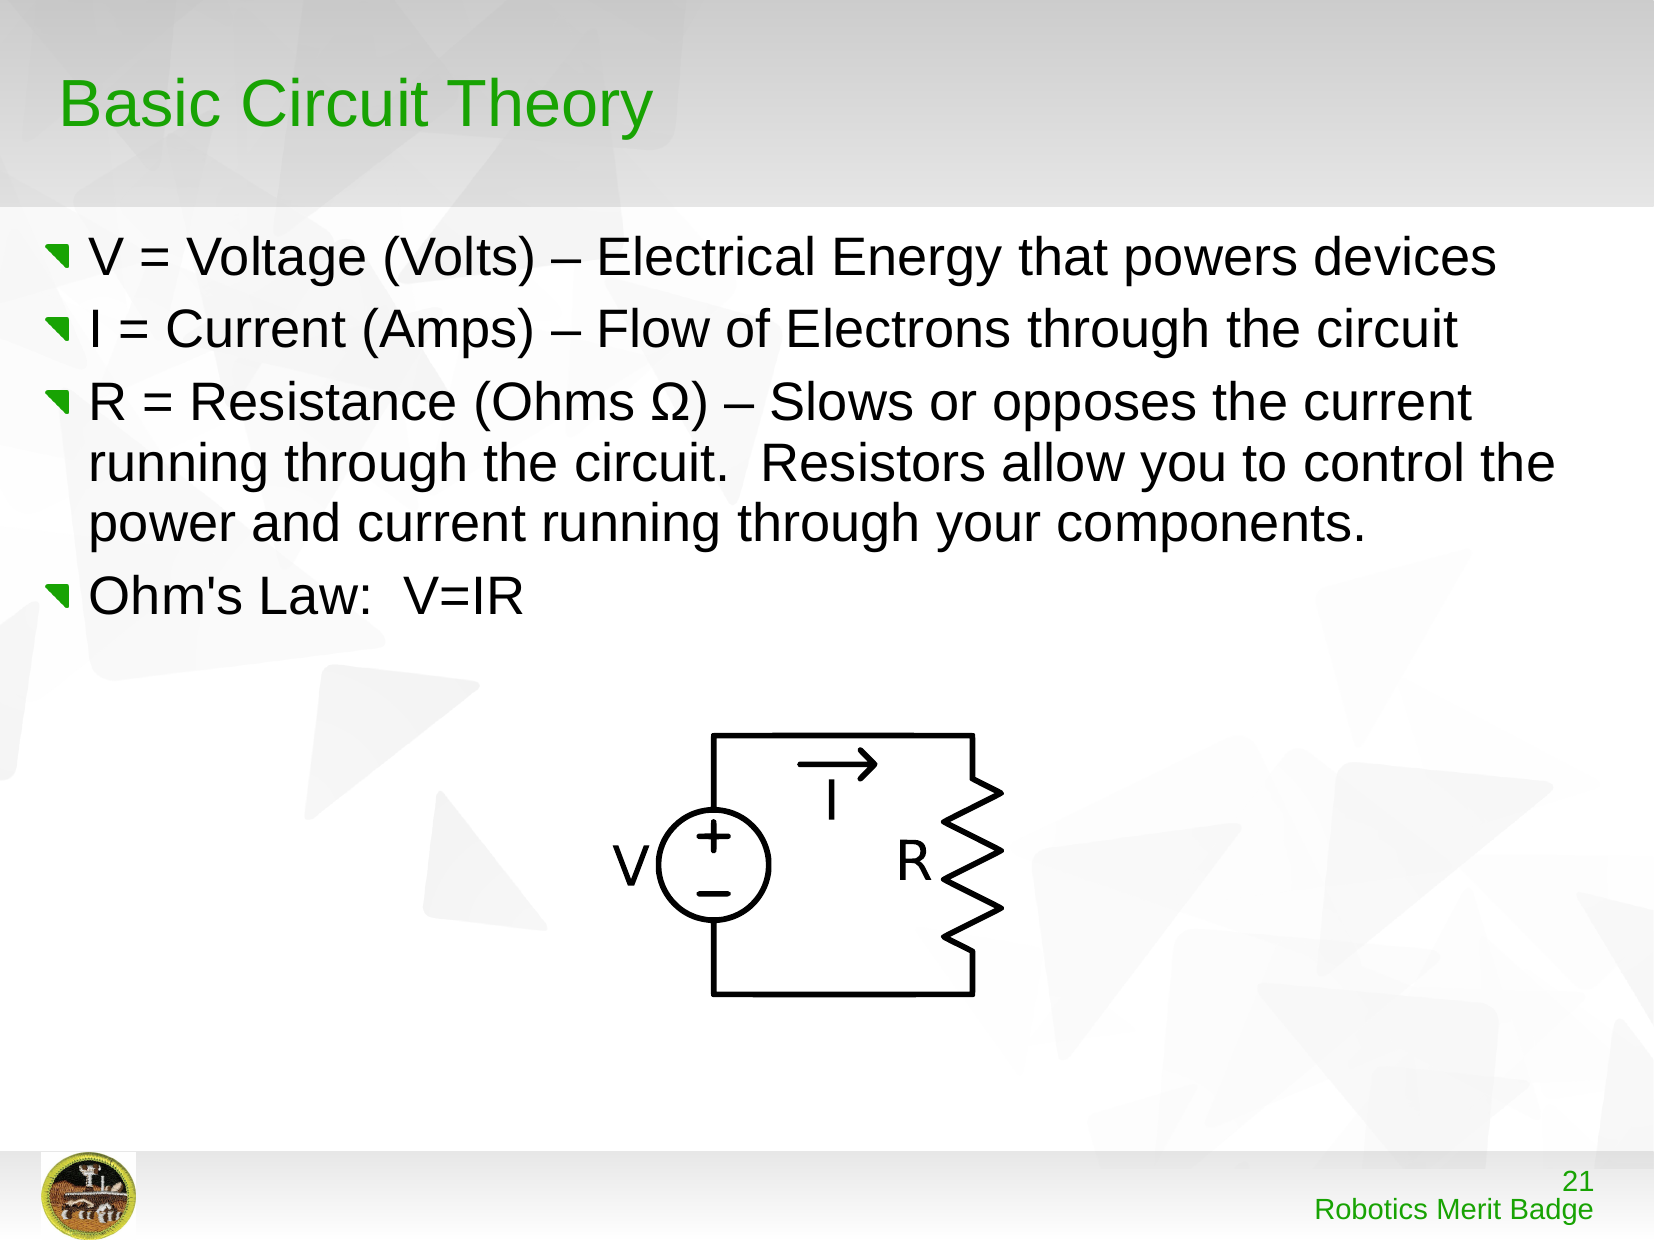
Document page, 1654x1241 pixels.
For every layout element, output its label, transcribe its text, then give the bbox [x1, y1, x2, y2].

list V = Voltage (Volts) – Electrical Energy that powers devices I = Current (Amps) – Flow of Electrons through the circuit R = Resistance (Ohms Ω) – Slows or opposes the current running through the circuit. Resistors allow you to control the power and current running through your components. Ohm's Law: V=IR [45, 225, 1621, 871]
picture [41, 1152, 136, 1240]
picture [0, 0, 1654, 1169]
title Basic Circuit Theory [59, 29, 1595, 178]
